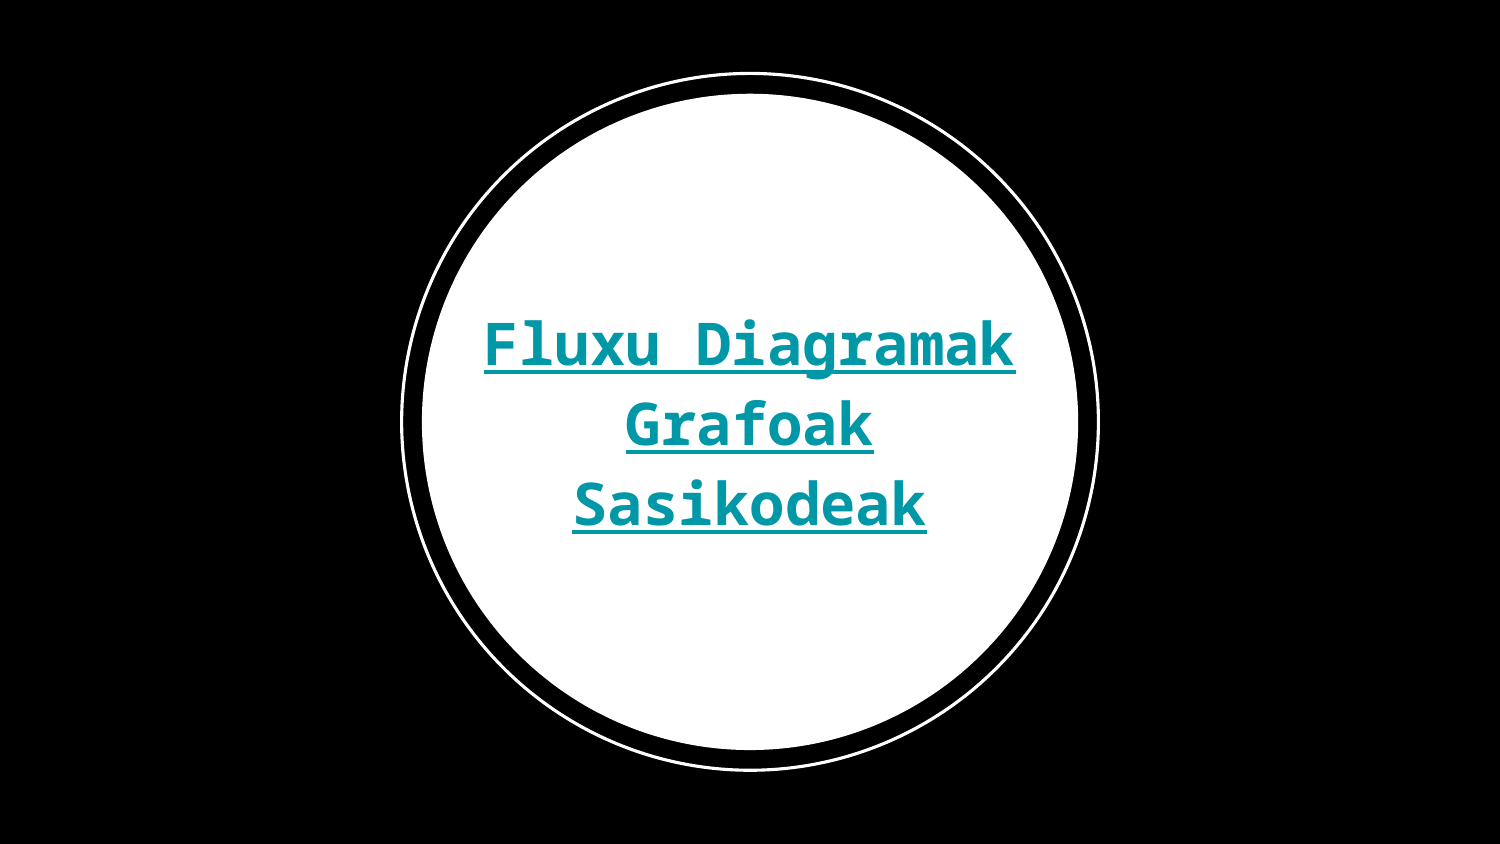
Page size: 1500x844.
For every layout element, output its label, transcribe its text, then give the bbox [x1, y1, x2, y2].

title Fluxu Diagramak Grafoak Sasikodeak [417, 291, 1083, 553]
